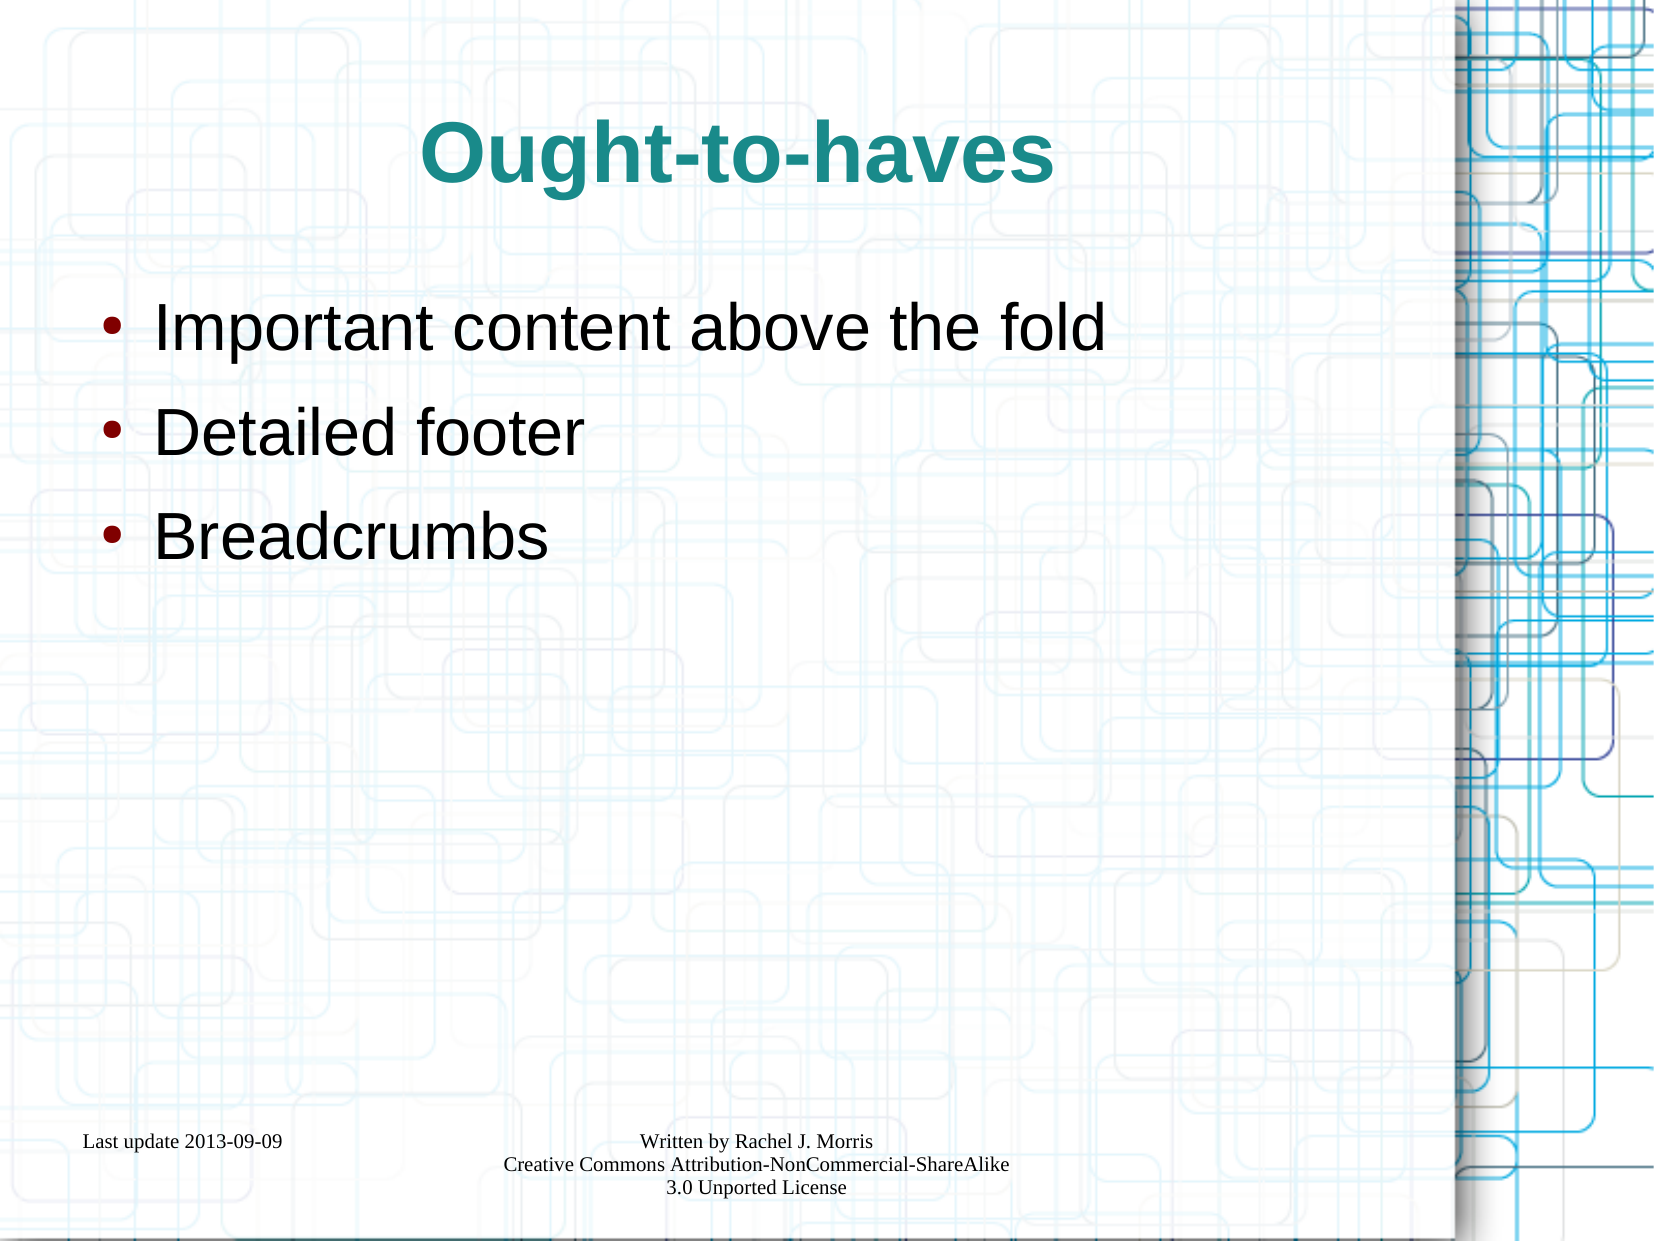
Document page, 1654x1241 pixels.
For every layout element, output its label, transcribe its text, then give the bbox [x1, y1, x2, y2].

list Important content above the fold Detailed footer Breadcrumbs [82, 290, 1418, 1010]
picture [0, 0, 1654, 1241]
title Ought-to-haves [59, 49, 1418, 257]
